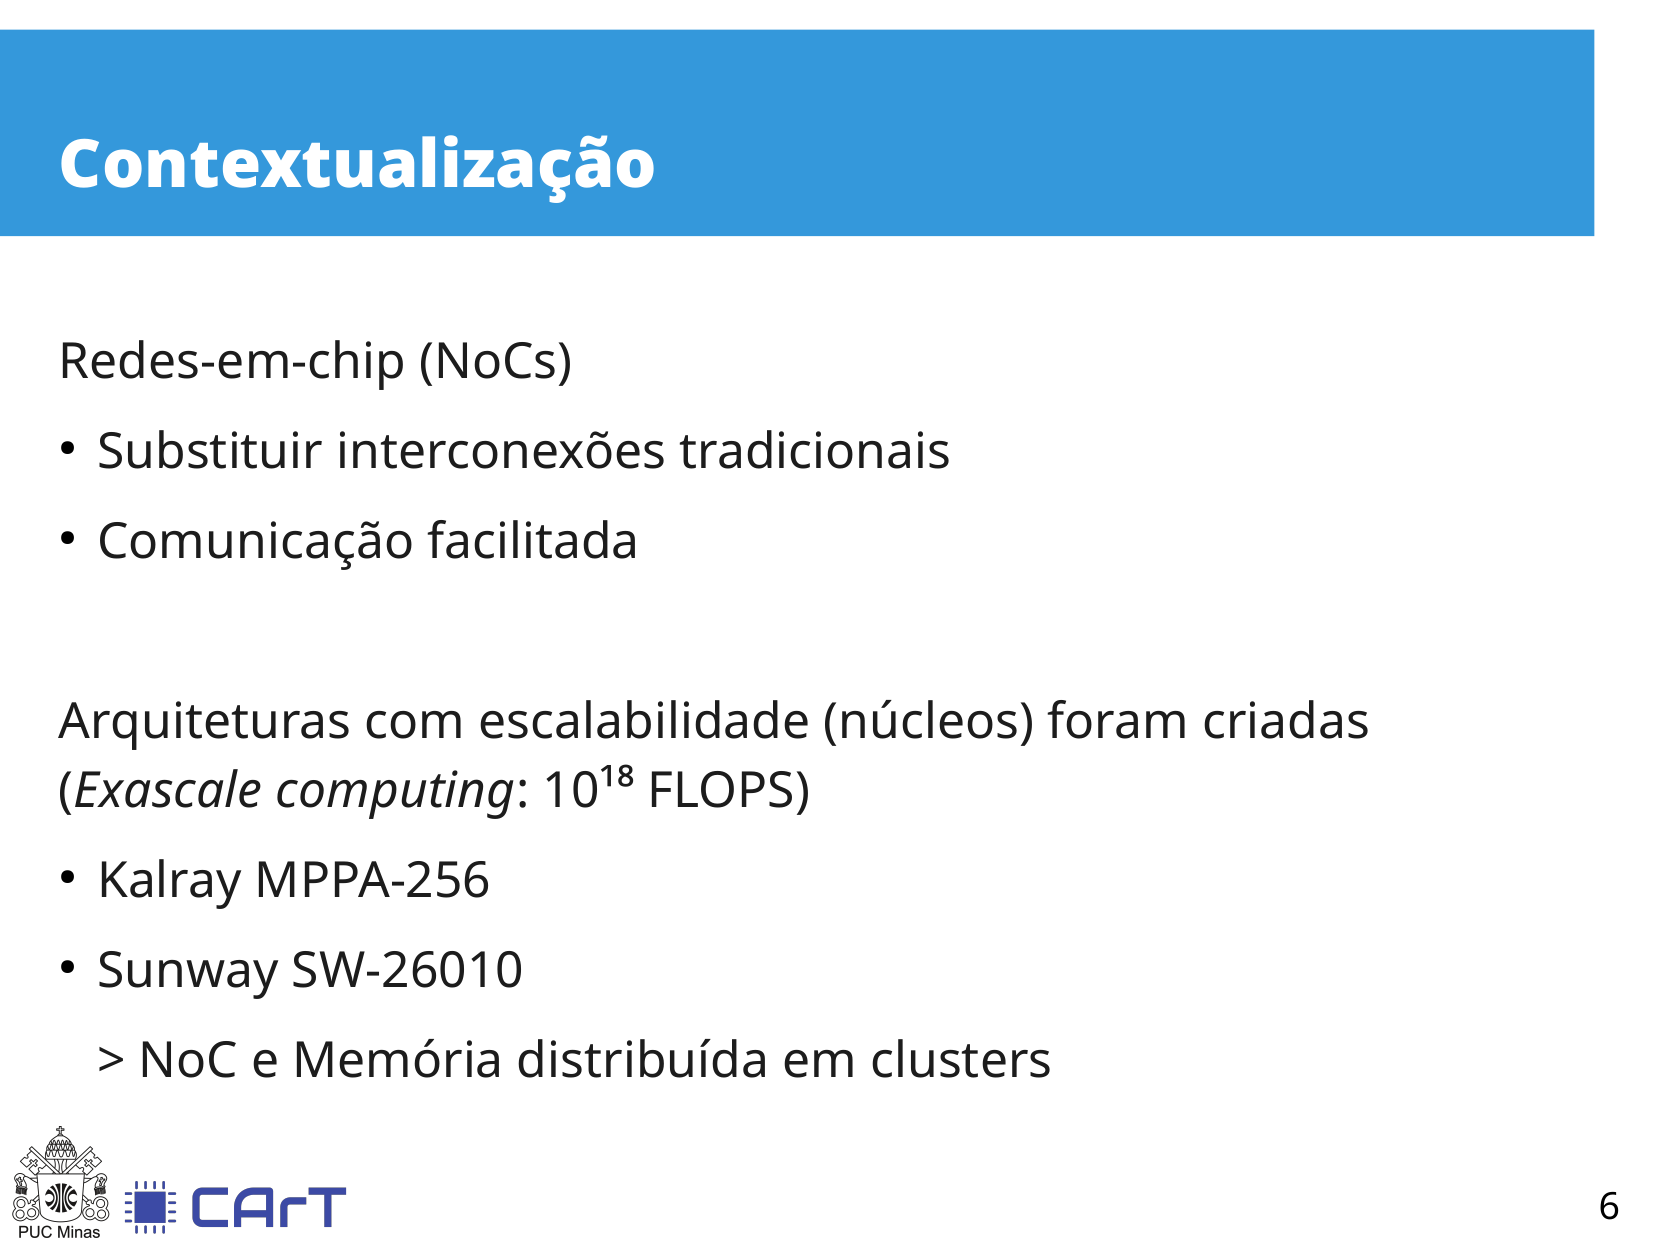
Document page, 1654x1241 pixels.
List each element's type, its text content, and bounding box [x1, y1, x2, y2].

picture [0, 1126, 119, 1241]
list Redes-em-chip (NoCs) Substituir interconexões tradicionais Comunicação facilitada Arquiteturas com escalabilidade (núcleos) foram criadas (Exascale computing: 10¹⁸ FLOPS) Kalray MPPA-256 Sunway SW-26010 > NoC e Memória distribuída em clusters [59, 324, 1565, 1093]
picture [124, 1181, 347, 1235]
title Contextualização [59, 59, 1595, 207]
